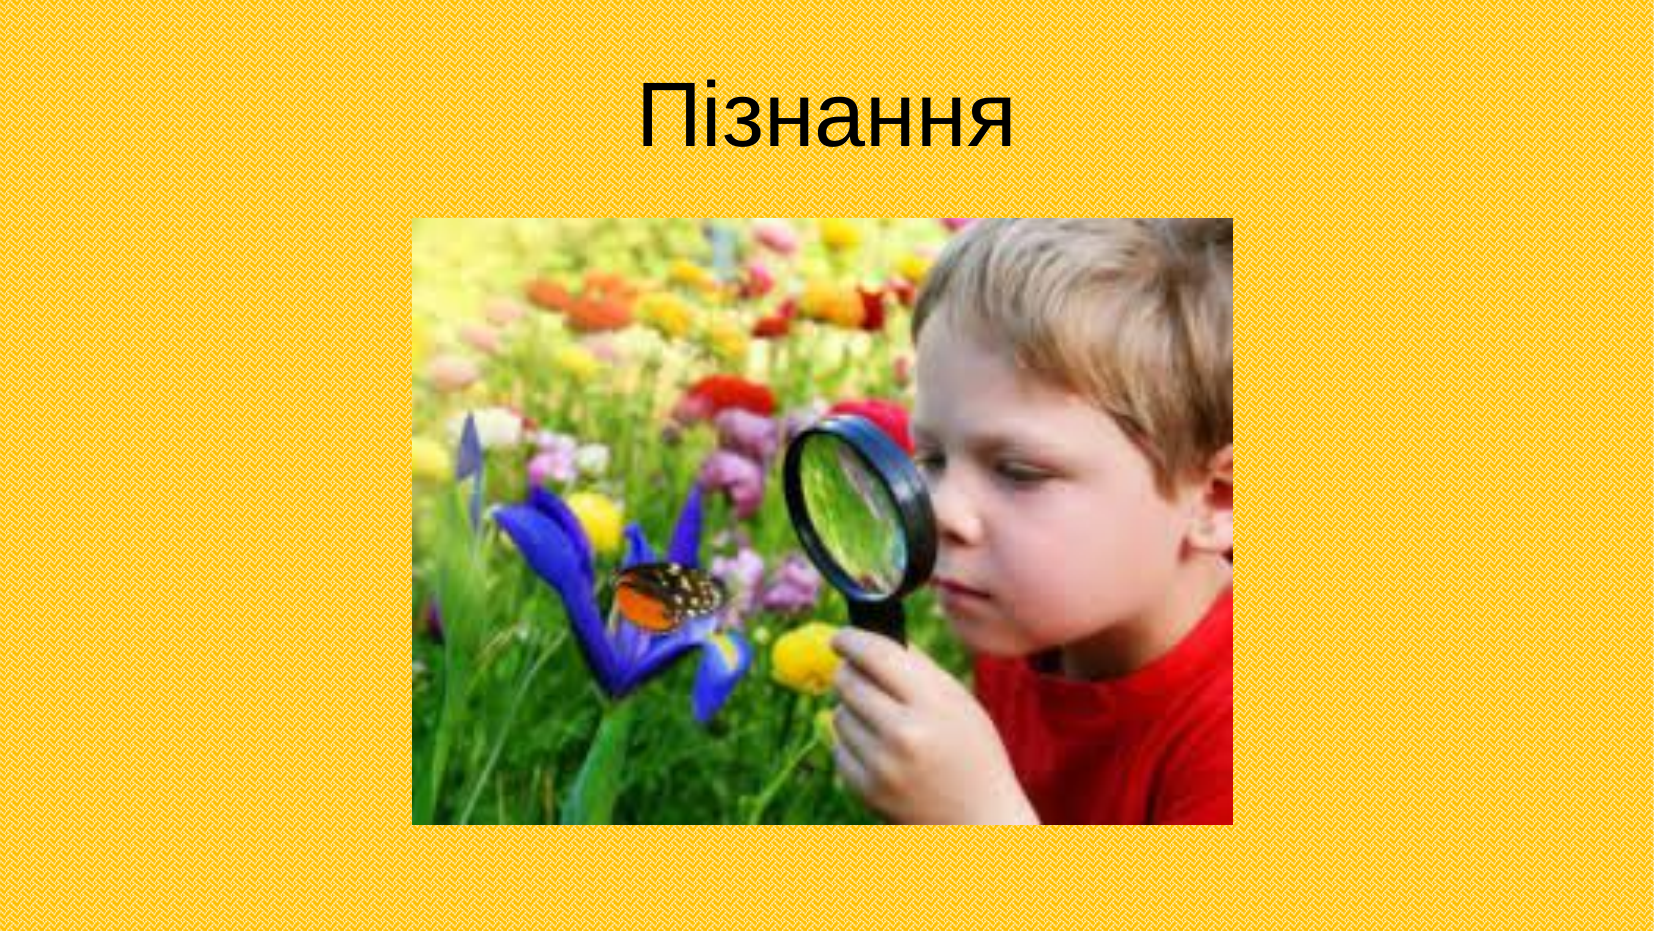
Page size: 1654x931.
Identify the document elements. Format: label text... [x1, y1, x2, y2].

title Пізнання [82, 37, 1571, 193]
picture [0, 0, 1654, 931]
